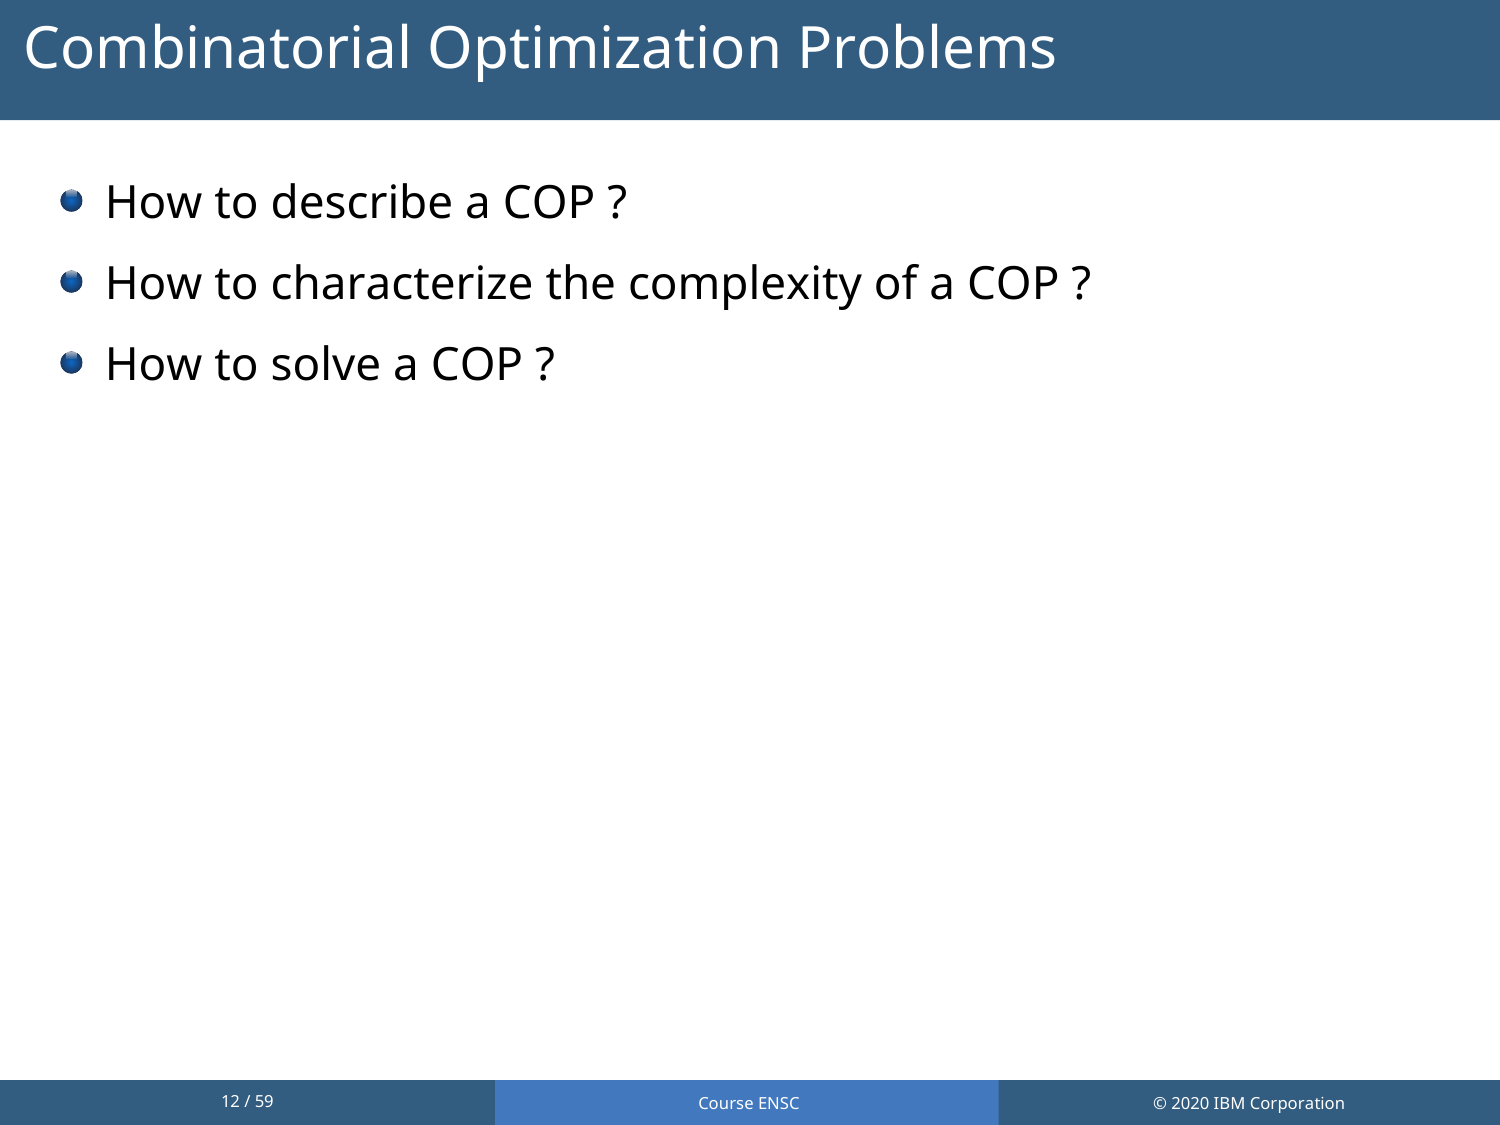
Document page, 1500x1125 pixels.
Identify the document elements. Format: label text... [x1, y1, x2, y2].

title Combinatorial Optimization Problems [0, 0, 1500, 121]
list How to describe a COP ? How to characterize the complexity of a COP ? How to solve a COP ? [45, 165, 1441, 1036]
